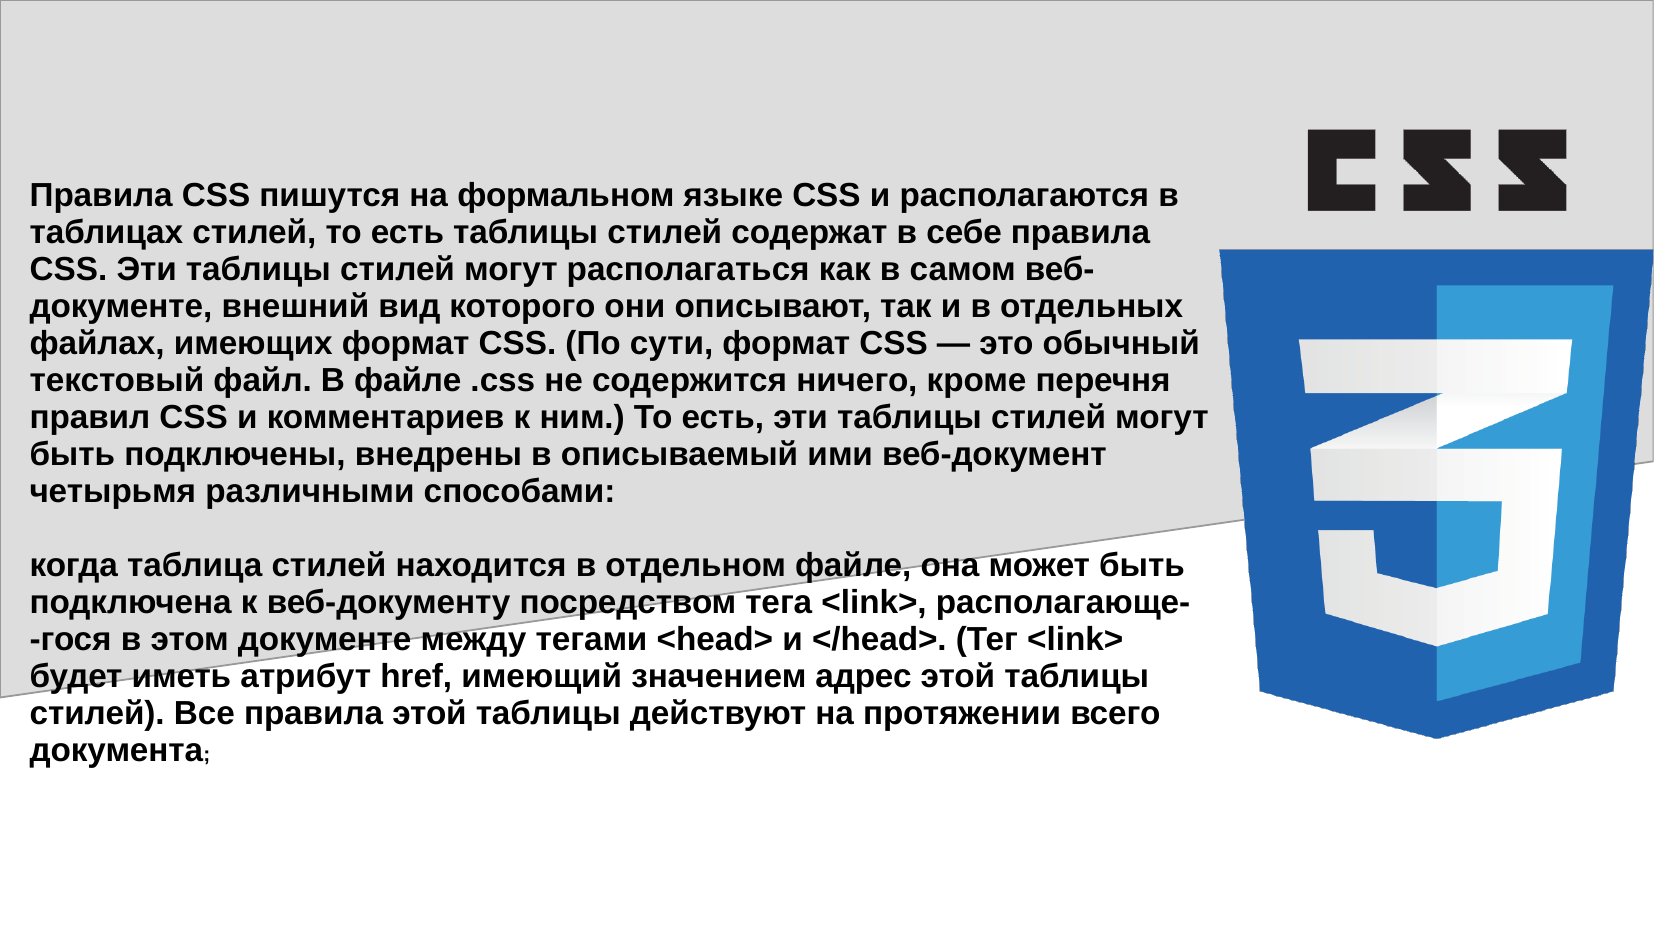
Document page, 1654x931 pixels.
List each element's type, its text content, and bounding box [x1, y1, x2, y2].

title Правила CSS пишутся на формальном языке CSS и располагаются в таблицах стилей, то есть таблицы стилей содержат в себе правила CSS. Эти таблицы стилей могут располагаться как в самом веб-документе, внешний вид которого они описывают, так и в отдельных файлах, имеющих формат CSS. (По сути, формат CSS — это обычный текстовый файл. В файле .css не содержится ничего, кроме перечня правил CSS и комментариев к ним.) То есть, эти таблицы стилей могут быть подключены, внедрены в описываемый ими веб-документ четырьмя различными способами: когда таблица стилей находится в отдельном файле, она может быть подключена к веб-документу посредством тега <link>, располагающе- -гося в этом документе между тегами <head> и </head>. (Тег <link> будет иметь атрибут href, имеющий значением адрес этой таблицы стилей). Все правила этой таблицы действуют на протяжении всего документа; [29, 88, 1211, 857]
picture [1219, 129, 1654, 739]
